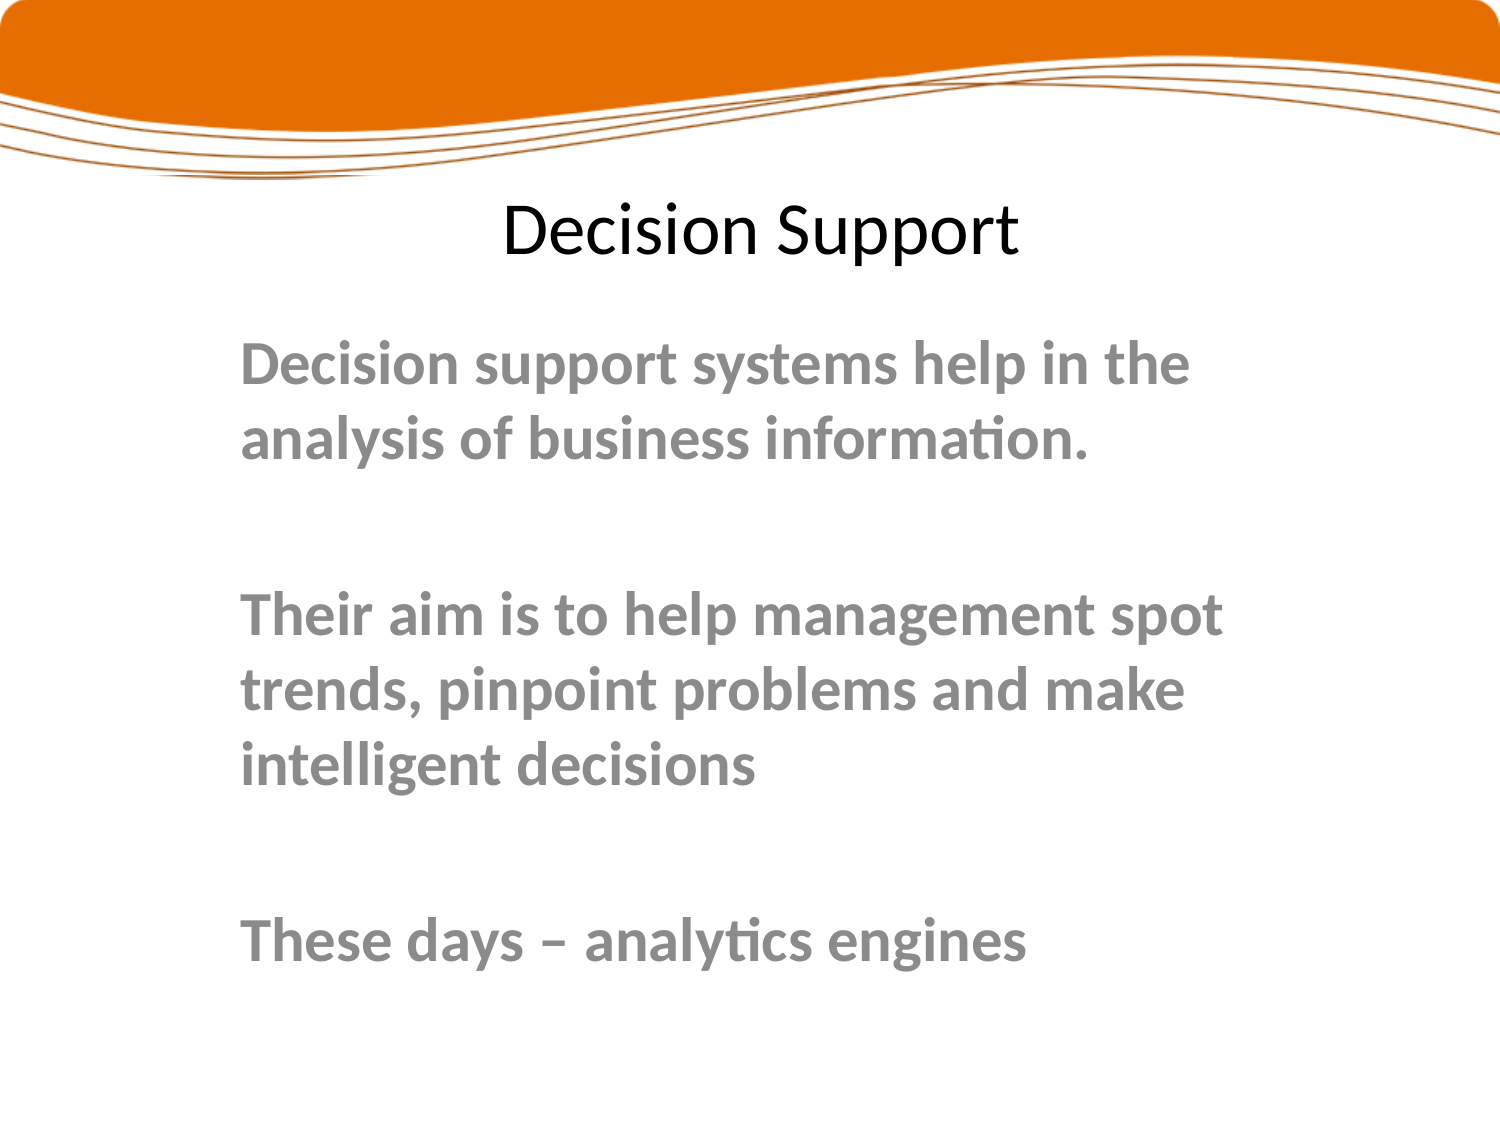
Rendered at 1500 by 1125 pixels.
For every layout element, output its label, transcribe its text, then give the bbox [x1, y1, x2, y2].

subtitle Decision support systems help in the analysis of business information. Their aim is to help management spot trends, pinpoint problems and make intelligent decisions These days – analytics engines [225, 314, 1306, 988]
picture [0, 0, 1500, 180]
text_box Decision Support [218, 172, 1306, 278]
